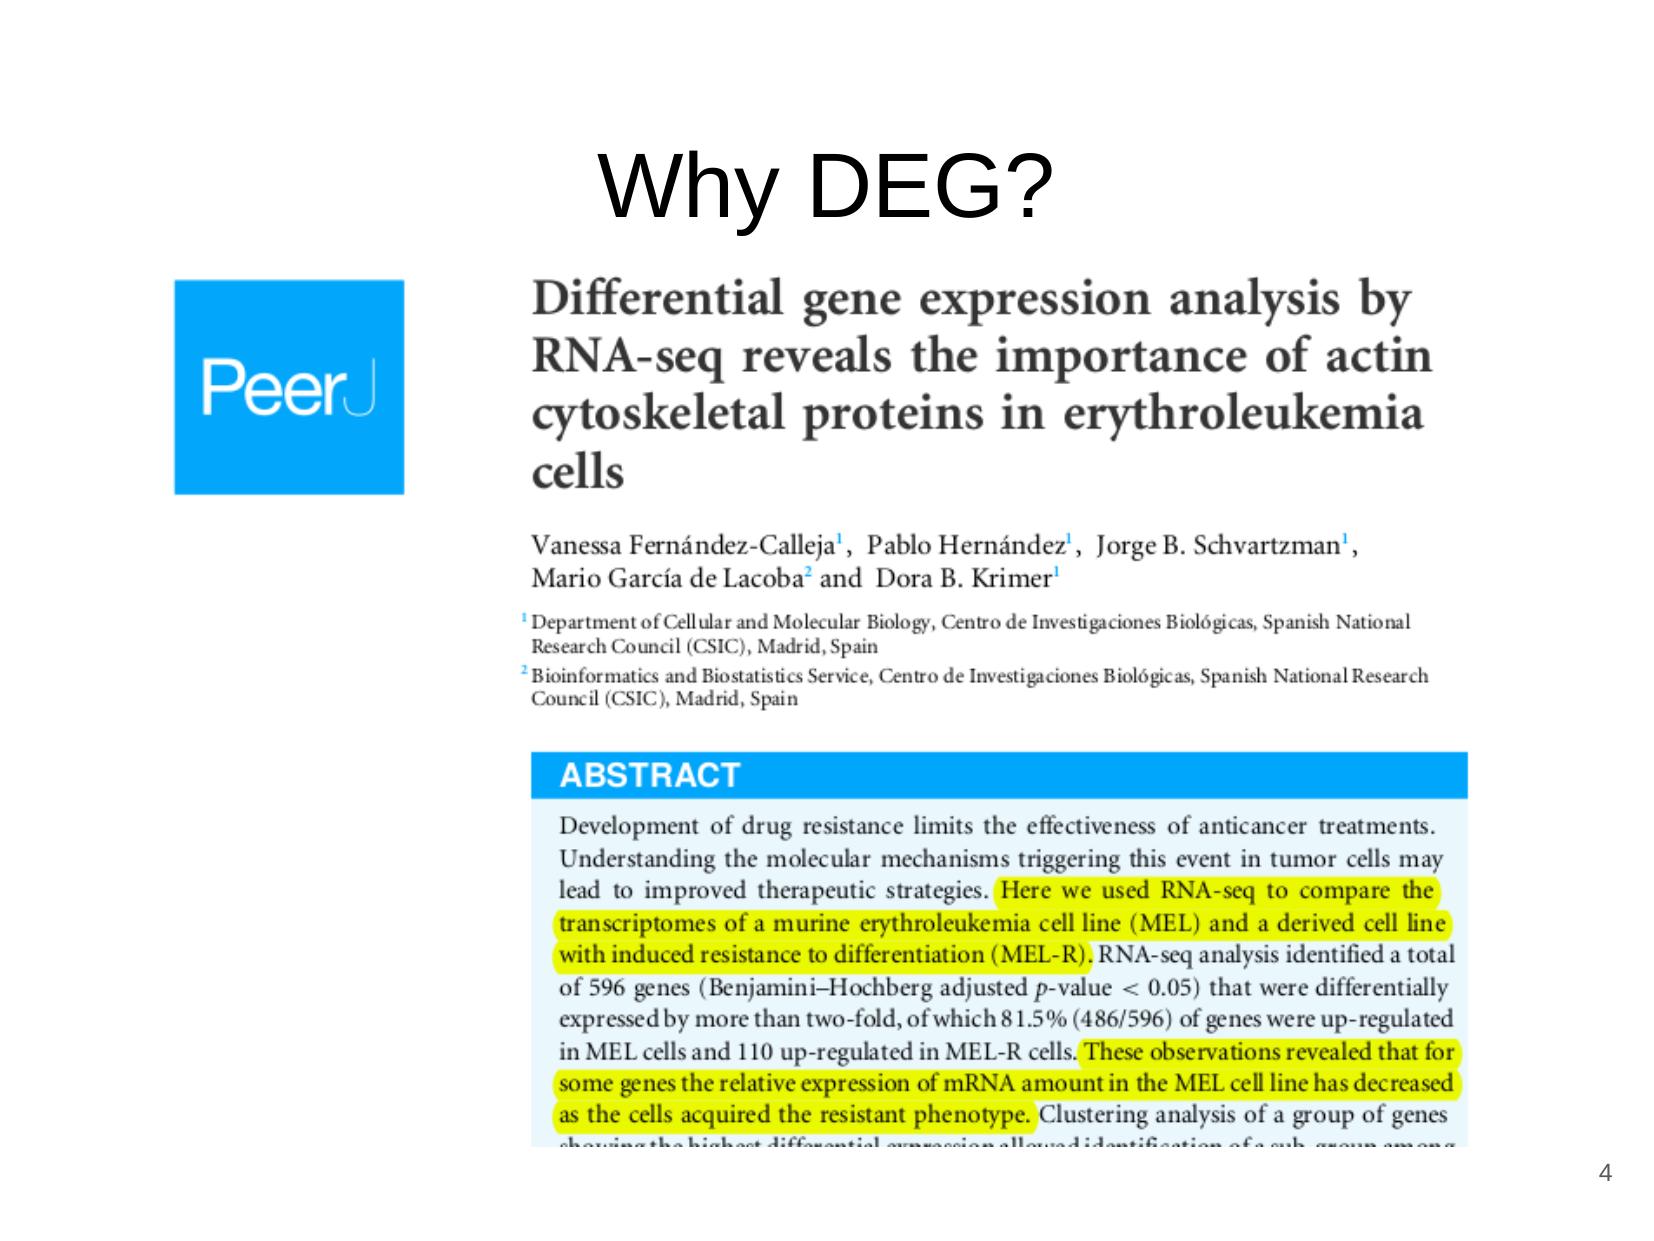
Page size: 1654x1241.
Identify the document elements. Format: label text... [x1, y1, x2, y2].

picture [151, 271, 1503, 1147]
slide_number <number> [1532, 1124, 1632, 1220]
title Why DEG? [56, 107, 1598, 246]
